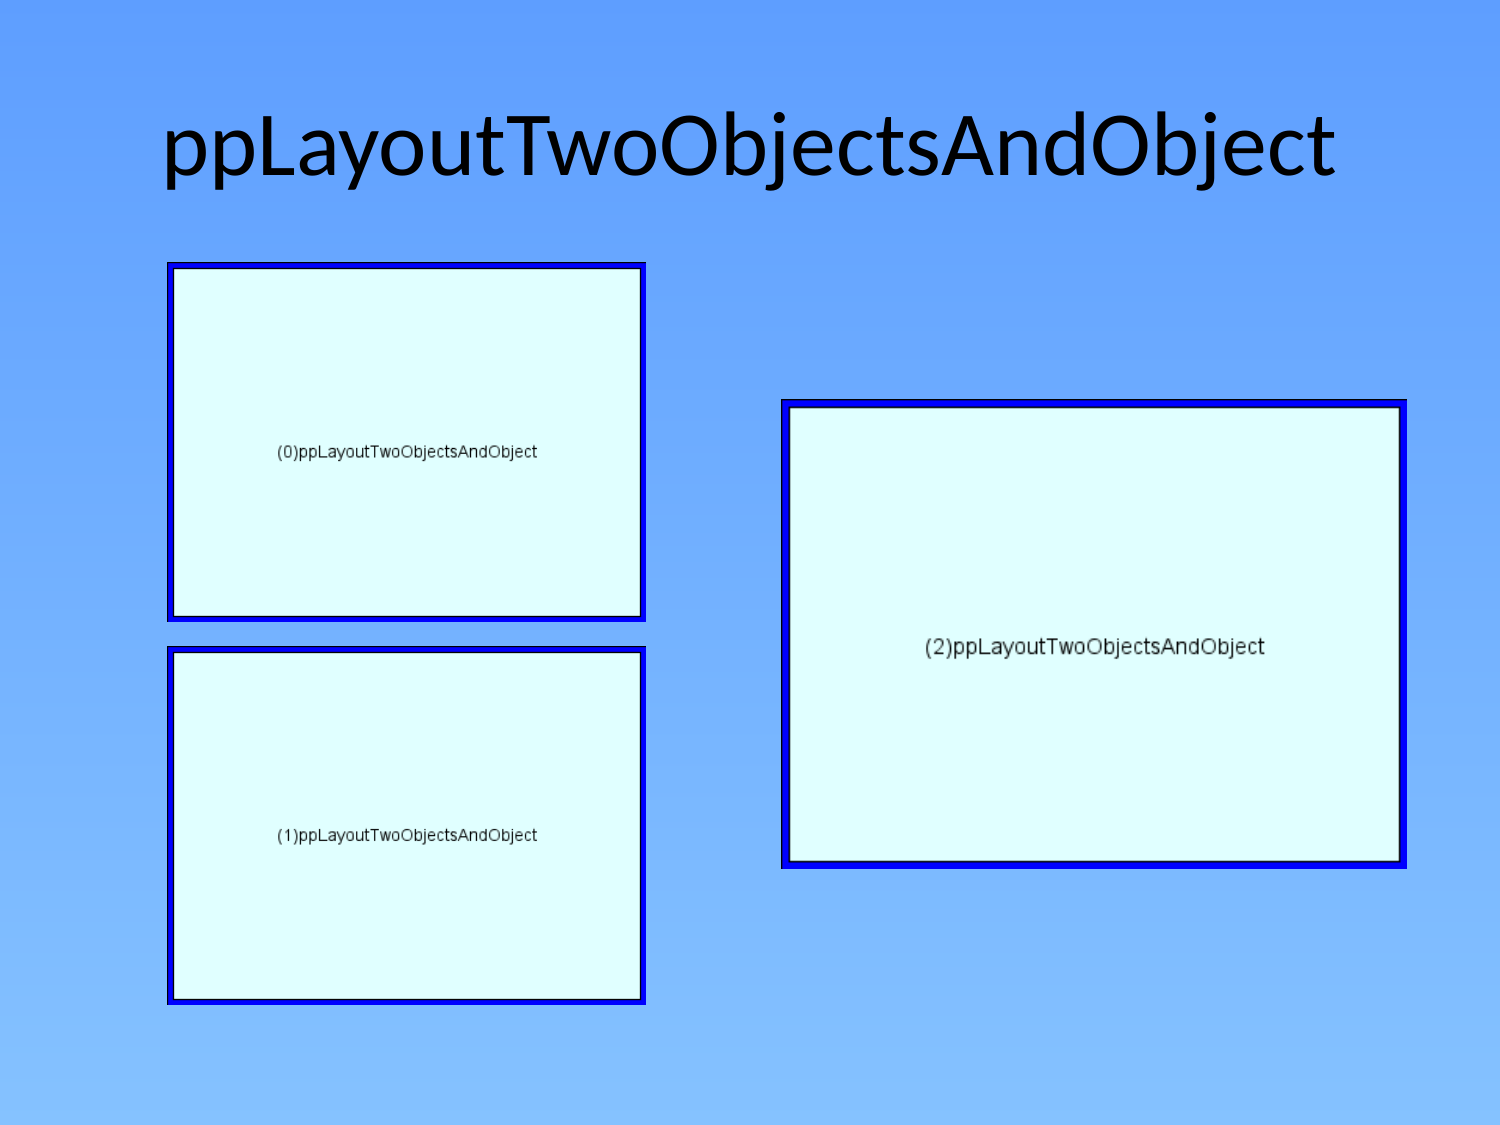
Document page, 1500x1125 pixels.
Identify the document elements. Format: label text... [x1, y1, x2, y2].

picture [167, 646, 646, 1006]
title ppLayoutTwoObjectsAndObject [75, 45, 1426, 233]
picture [167, 262, 646, 622]
picture [781, 399, 1407, 869]
